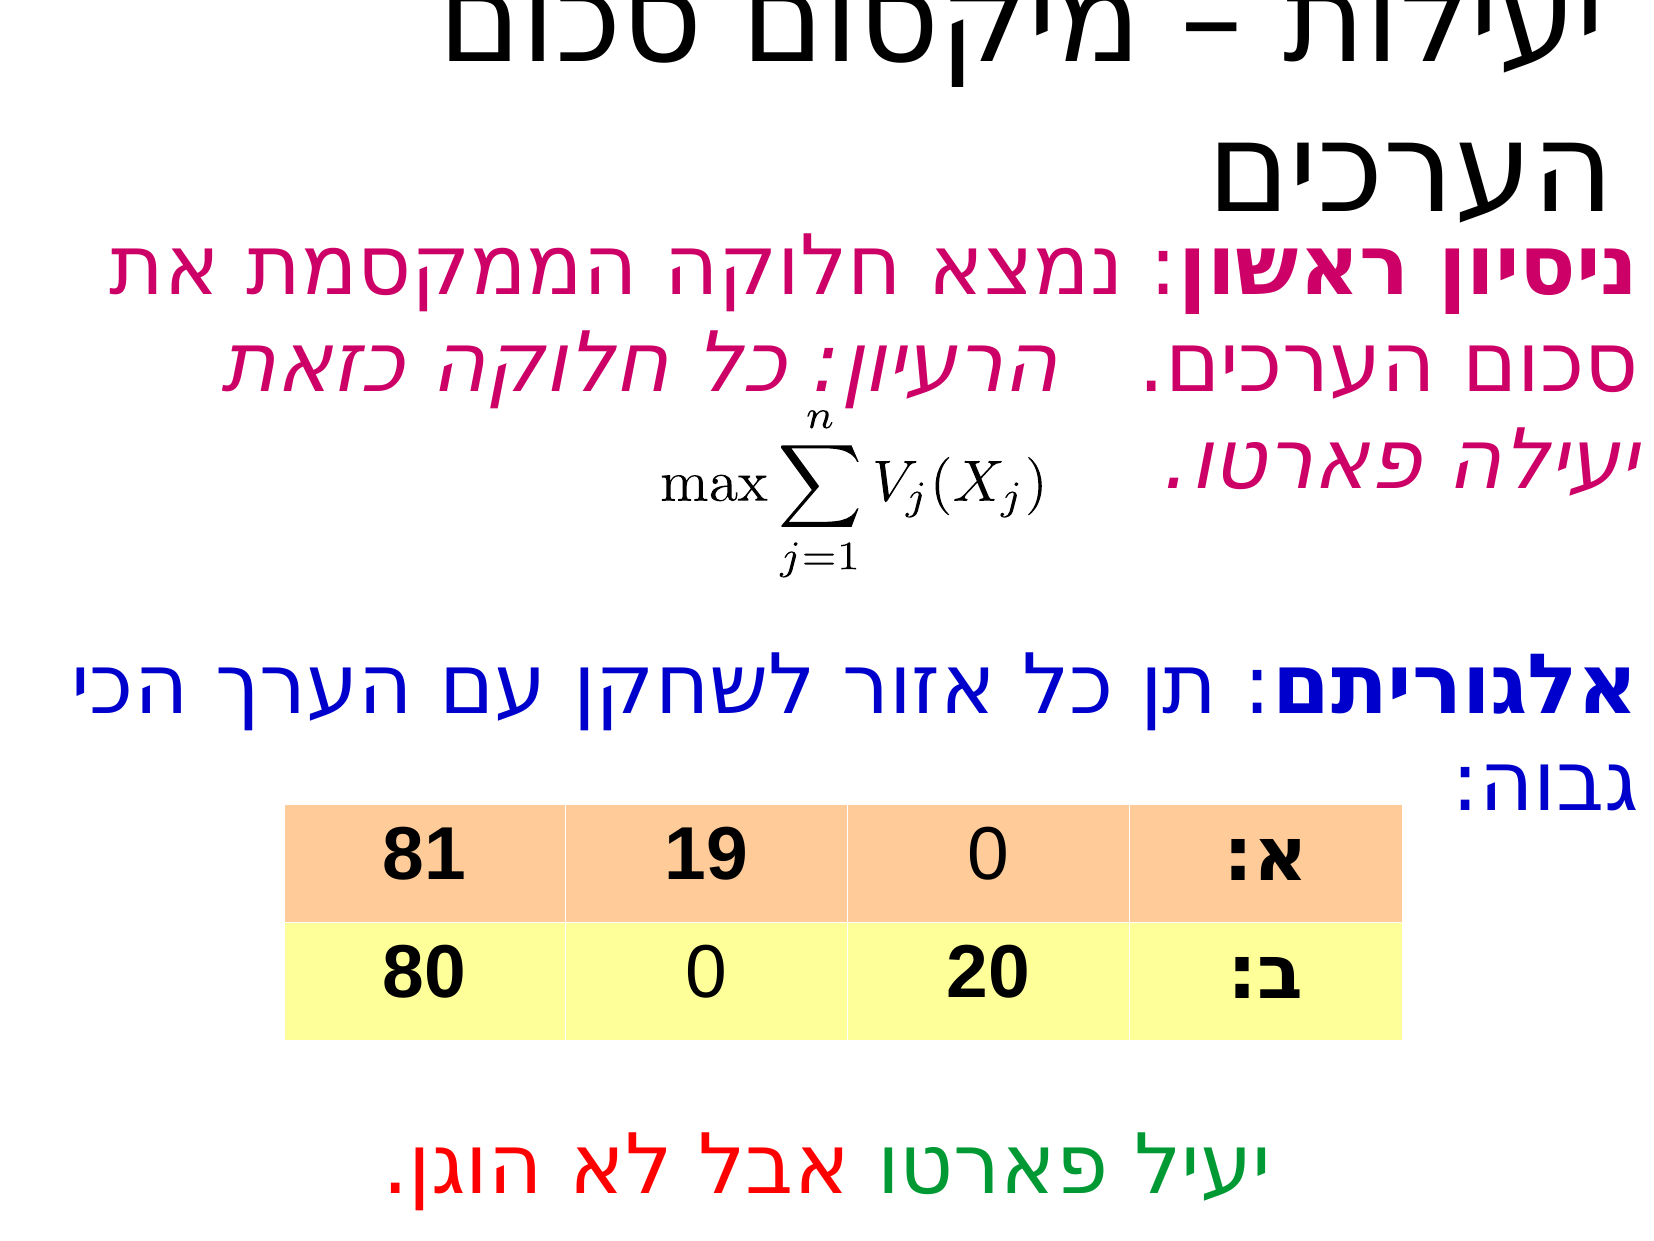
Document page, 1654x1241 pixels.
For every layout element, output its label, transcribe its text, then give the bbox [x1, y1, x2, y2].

table_header 81 [285, 805, 565, 922]
table_header א: [1130, 805, 1402, 922]
text_box יעיל פארטו אבל לא הוגן. [0, 1108, 1654, 1216]
table_cell 20 [848, 923, 1129, 1040]
table_header 0 [848, 805, 1129, 922]
text_box אלגוריתם: תן כל אזור לשחקן עם הערך הכי גבוה: [0, 628, 1654, 766]
table_cell 80 [285, 923, 565, 1040]
text_box ניסיון ראשון: נמצא חלוקה הממקסמת את סכום הערכים. הרעיון: כל חלוקה כזאת יעילה פארטו. [0, 210, 1654, 409]
title יעילות – מיקסום סכום הערכים [30, 7, 1654, 166]
table_cell 0 [566, 923, 847, 1040]
table_header 19 [566, 805, 847, 922]
text_box [660, 410, 1048, 578]
table_cell ב: [1130, 923, 1402, 1040]
